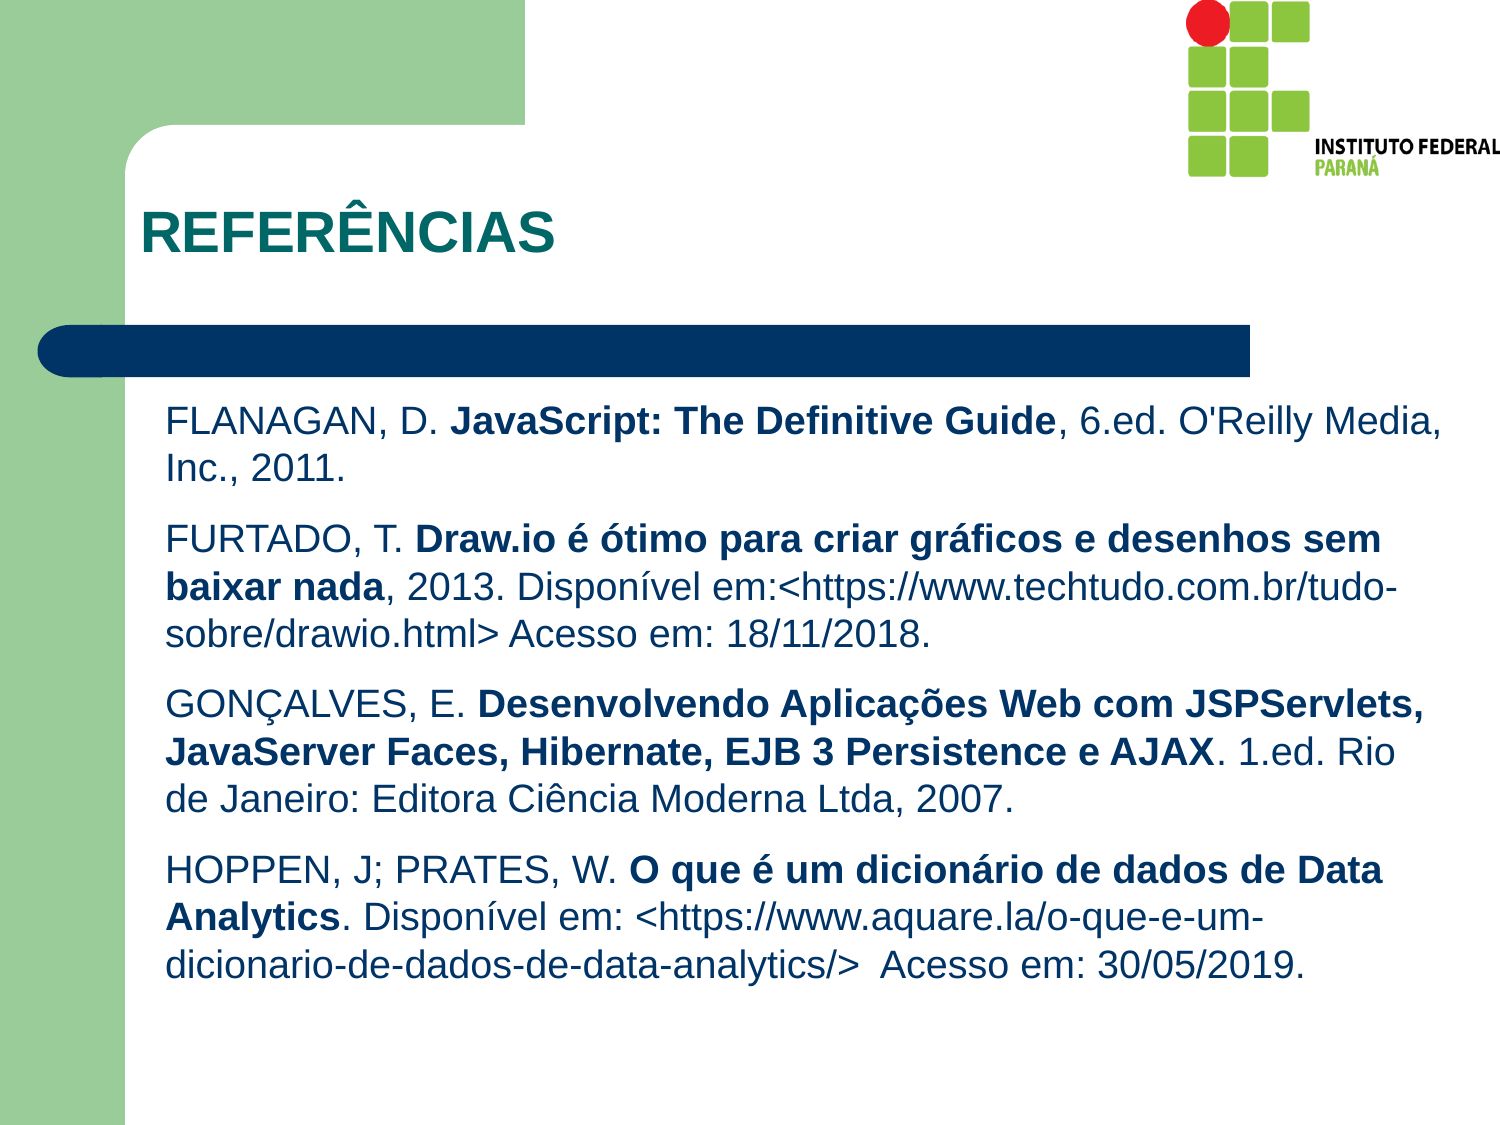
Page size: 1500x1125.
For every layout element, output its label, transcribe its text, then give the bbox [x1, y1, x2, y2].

list FLANAGAN, D. JavaScript: The Definitive Guide, 6.ed. O'Reilly Media, Inc., 2011. FURTADO, T. Draw.io é ótimo para criar gráficos e desenhos sem baixar nada, 2013. Disponível em:<https://www.techtudo.com.br/tudo-sobre/drawio.html> Acesso em: 18/11/2018. GONÇALVES, E. Desenvolvendo Aplicações Web com JSPServlets, JavaServer Faces, Hibernate, EJB 3 Persistence e AJAX. 1.ed. Rio de Janeiro: Editora Ciência Moderna Ltda, 2007. HOPPEN, J; PRATES, W. O que é um dicionário de dados de Data Analytics. Disponível em: <https://www.aquare.la/o-que-e-um-dicionario-de-dados-de-data-analytics/> Acesso em: 30/05/2019. [150, 387, 1463, 1001]
picture [1186, 0, 1500, 125]
title REFERÊNCIAS [125, 125, 1500, 273]
